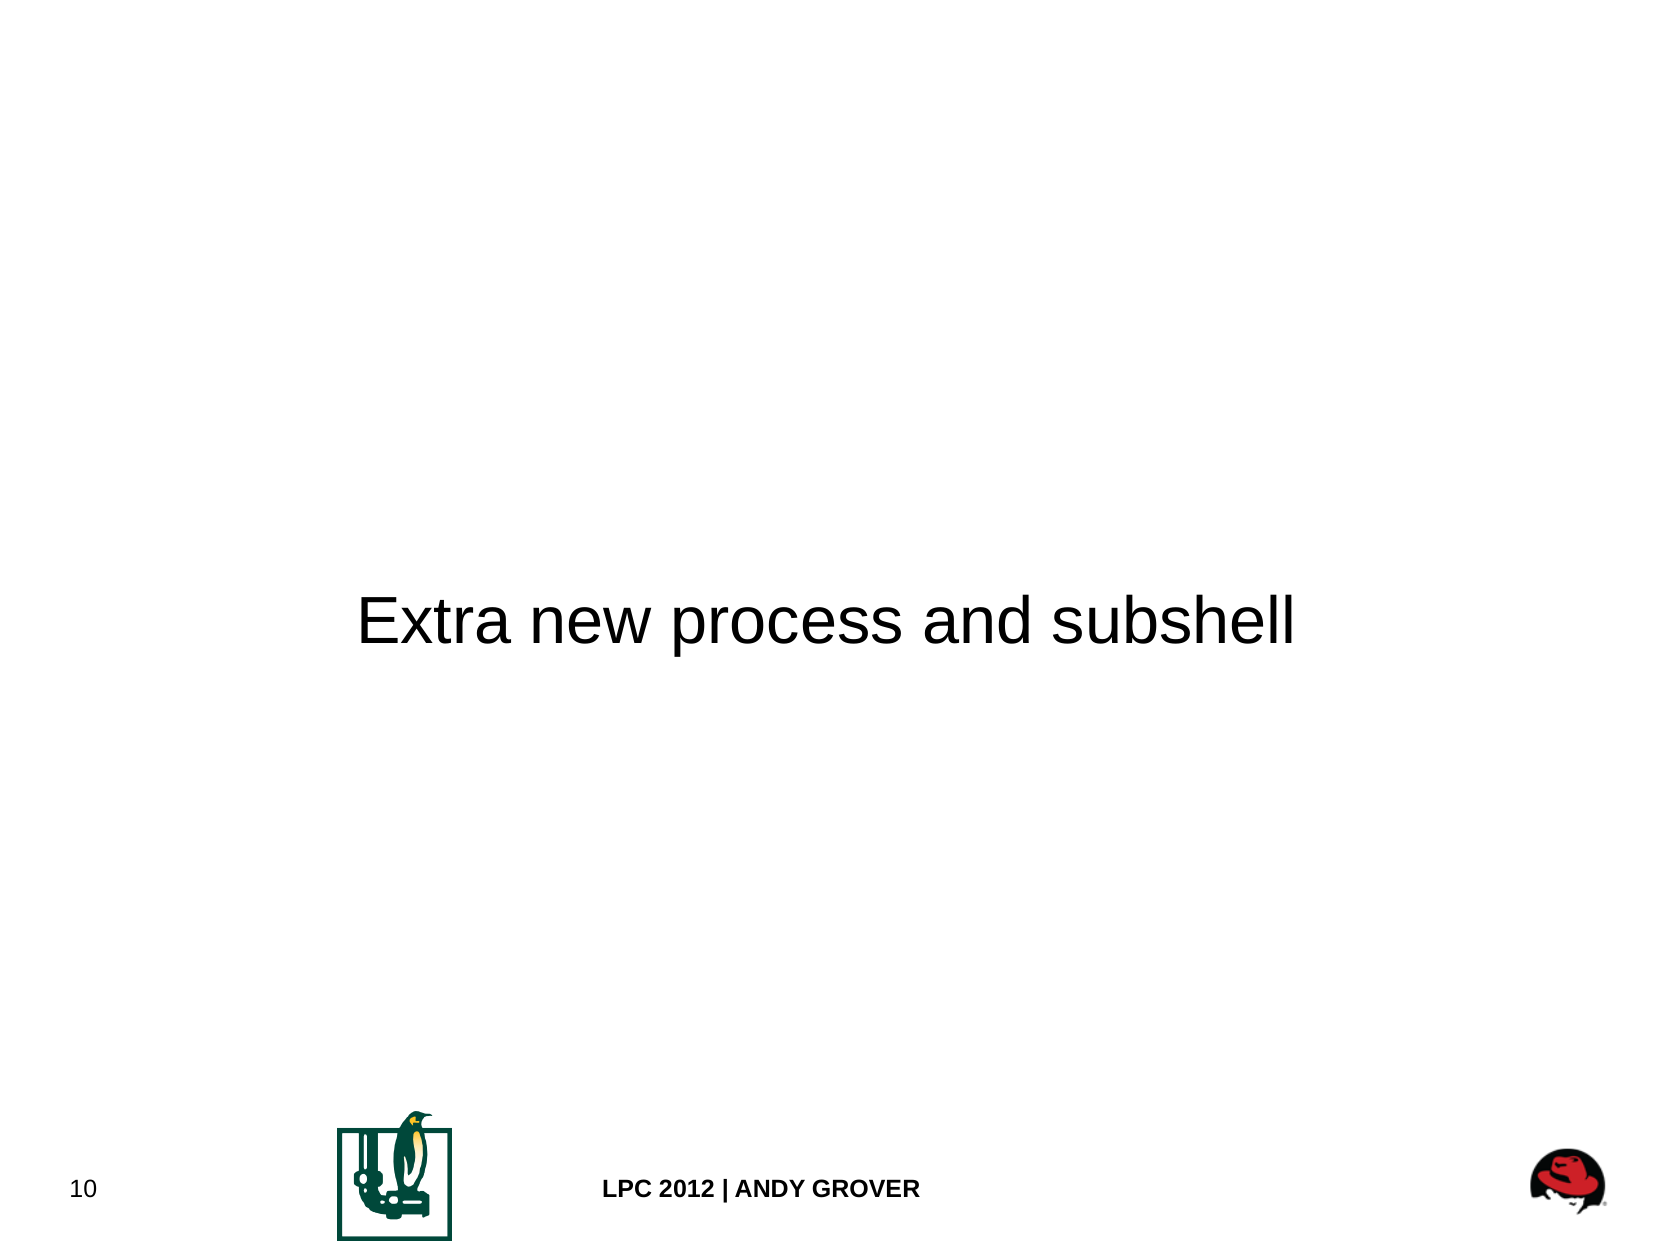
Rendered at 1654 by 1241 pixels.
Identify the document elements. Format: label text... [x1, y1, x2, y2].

picture [337, 1121, 452, 1241]
picture [1529, 1146, 1613, 1224]
subtitle Extra new process and subshell [82, 119, 1571, 1121]
